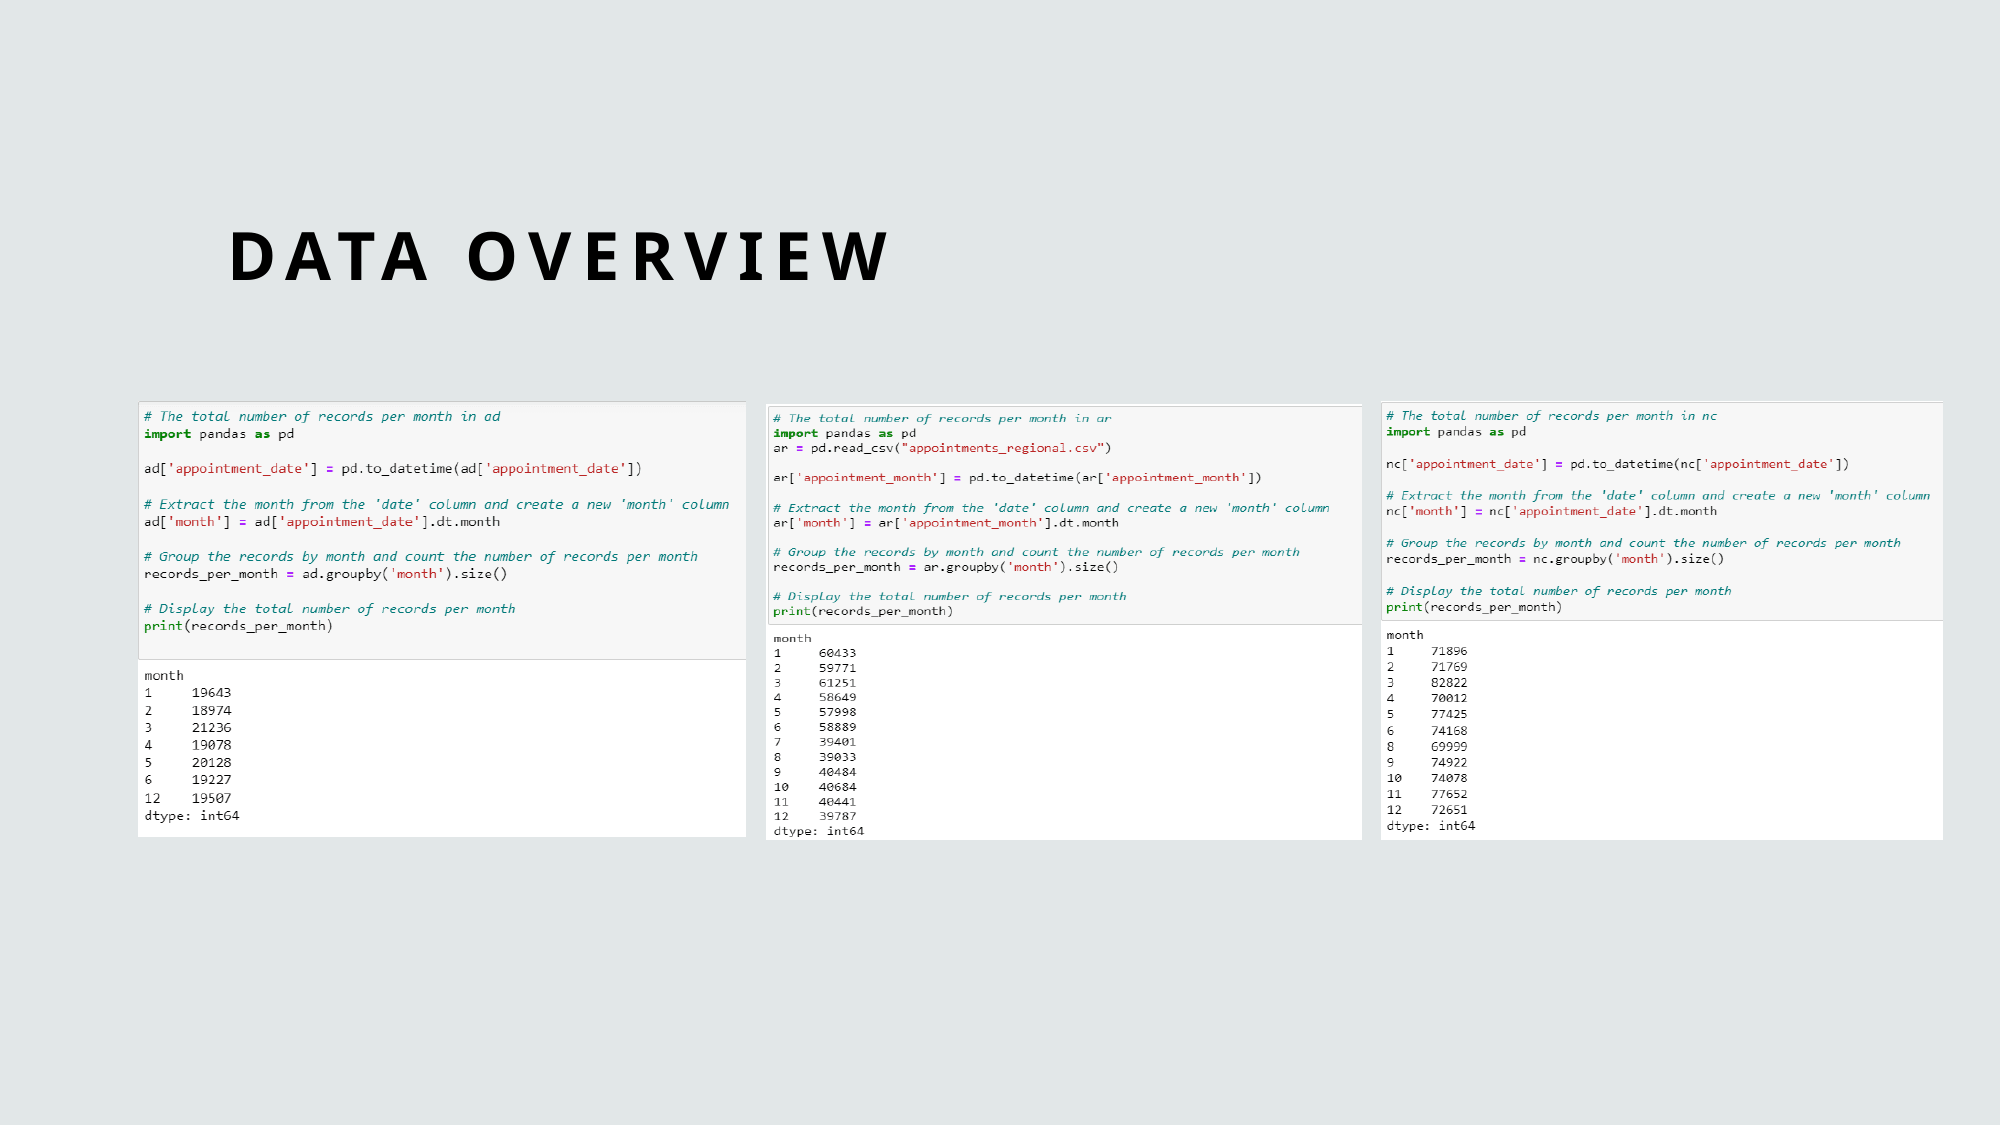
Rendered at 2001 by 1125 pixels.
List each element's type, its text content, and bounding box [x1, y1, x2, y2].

picture [138, 401, 746, 837]
picture [766, 404, 1362, 840]
title DATA OVERVIEW [212, 138, 1788, 354]
picture [1381, 401, 1943, 840]
